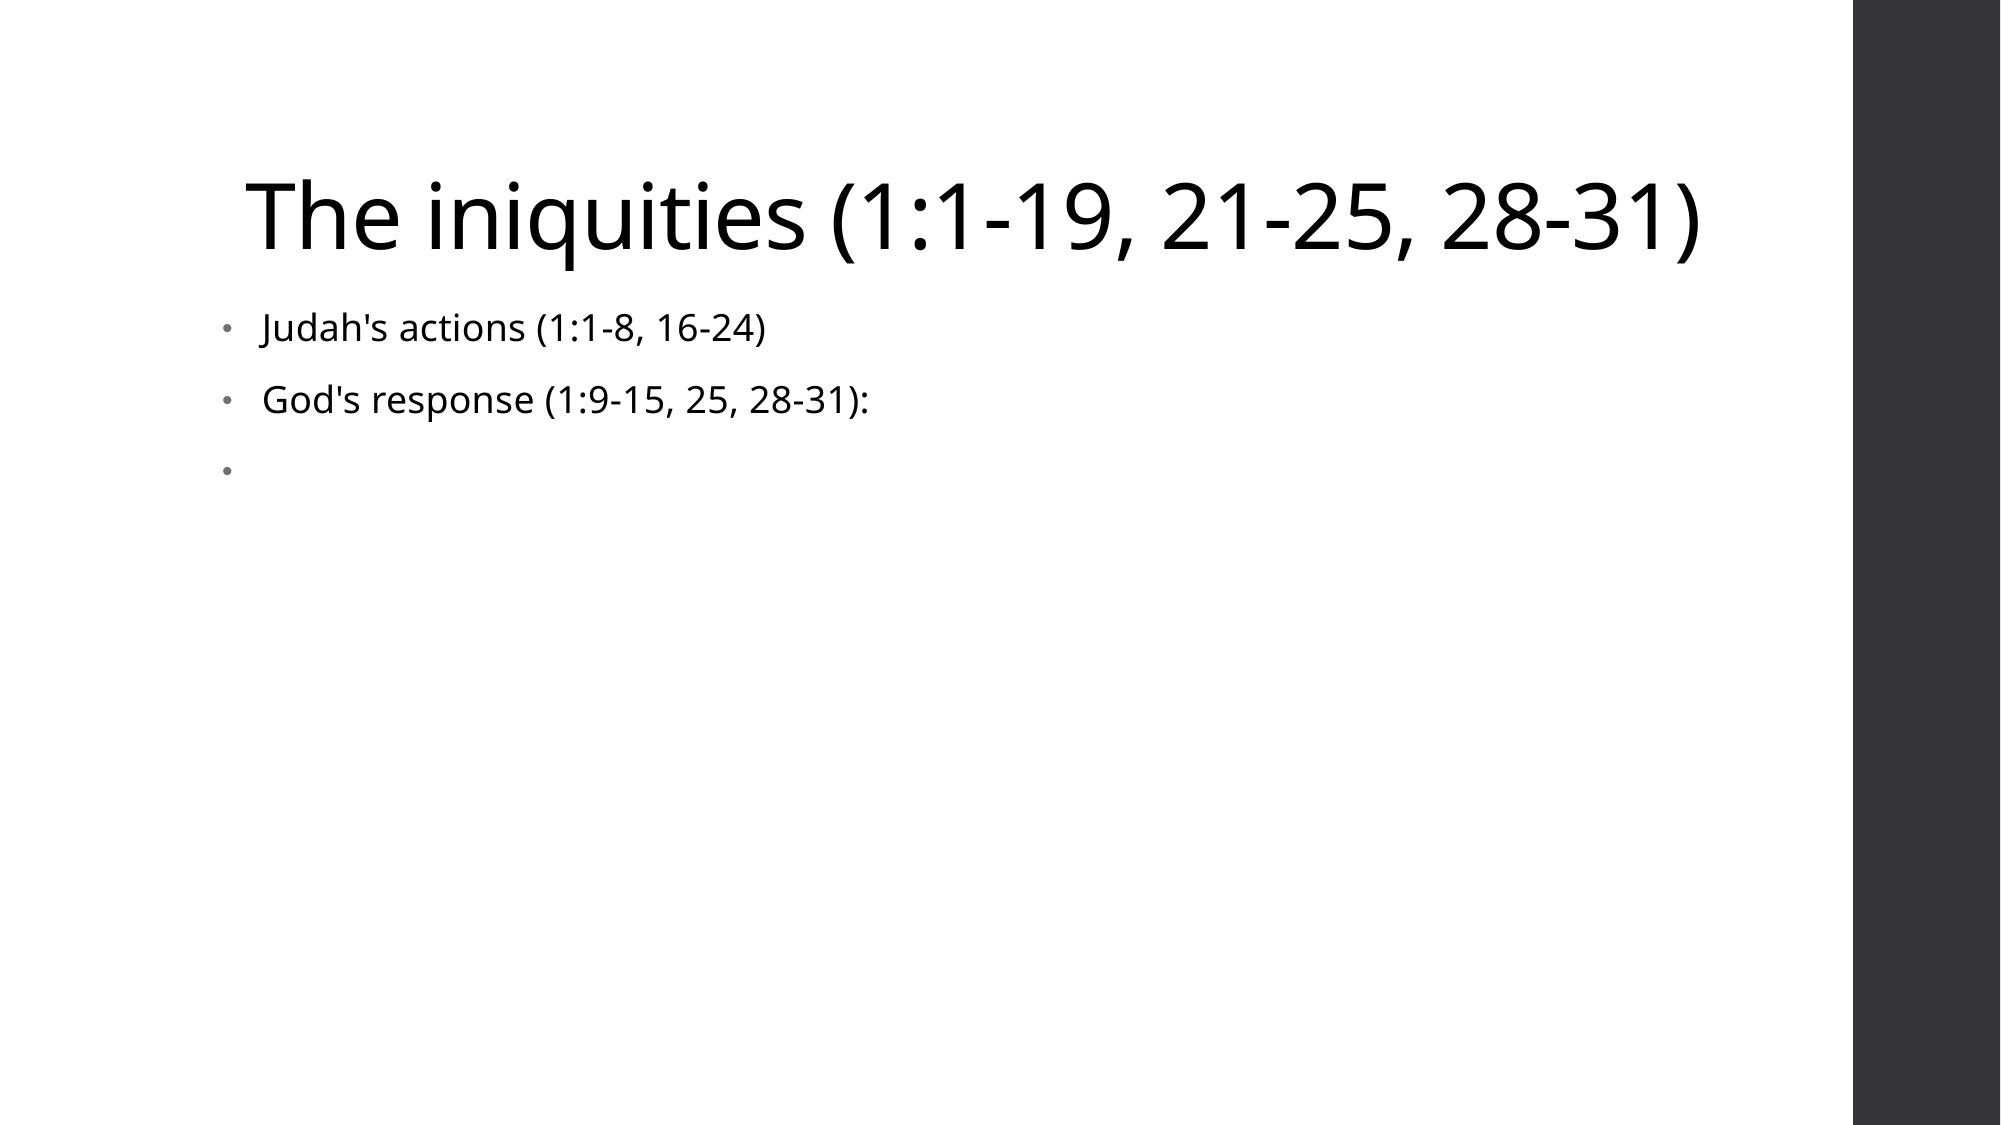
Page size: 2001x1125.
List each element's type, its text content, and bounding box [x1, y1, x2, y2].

list Judah's actions (1:1-8, 16-24) God's response (1:9-15, 25, 28-31): [206, 299, 1617, 1014]
title The iniquities (1:1-19, 21-25, 28-31) [206, 60, 1797, 278]
